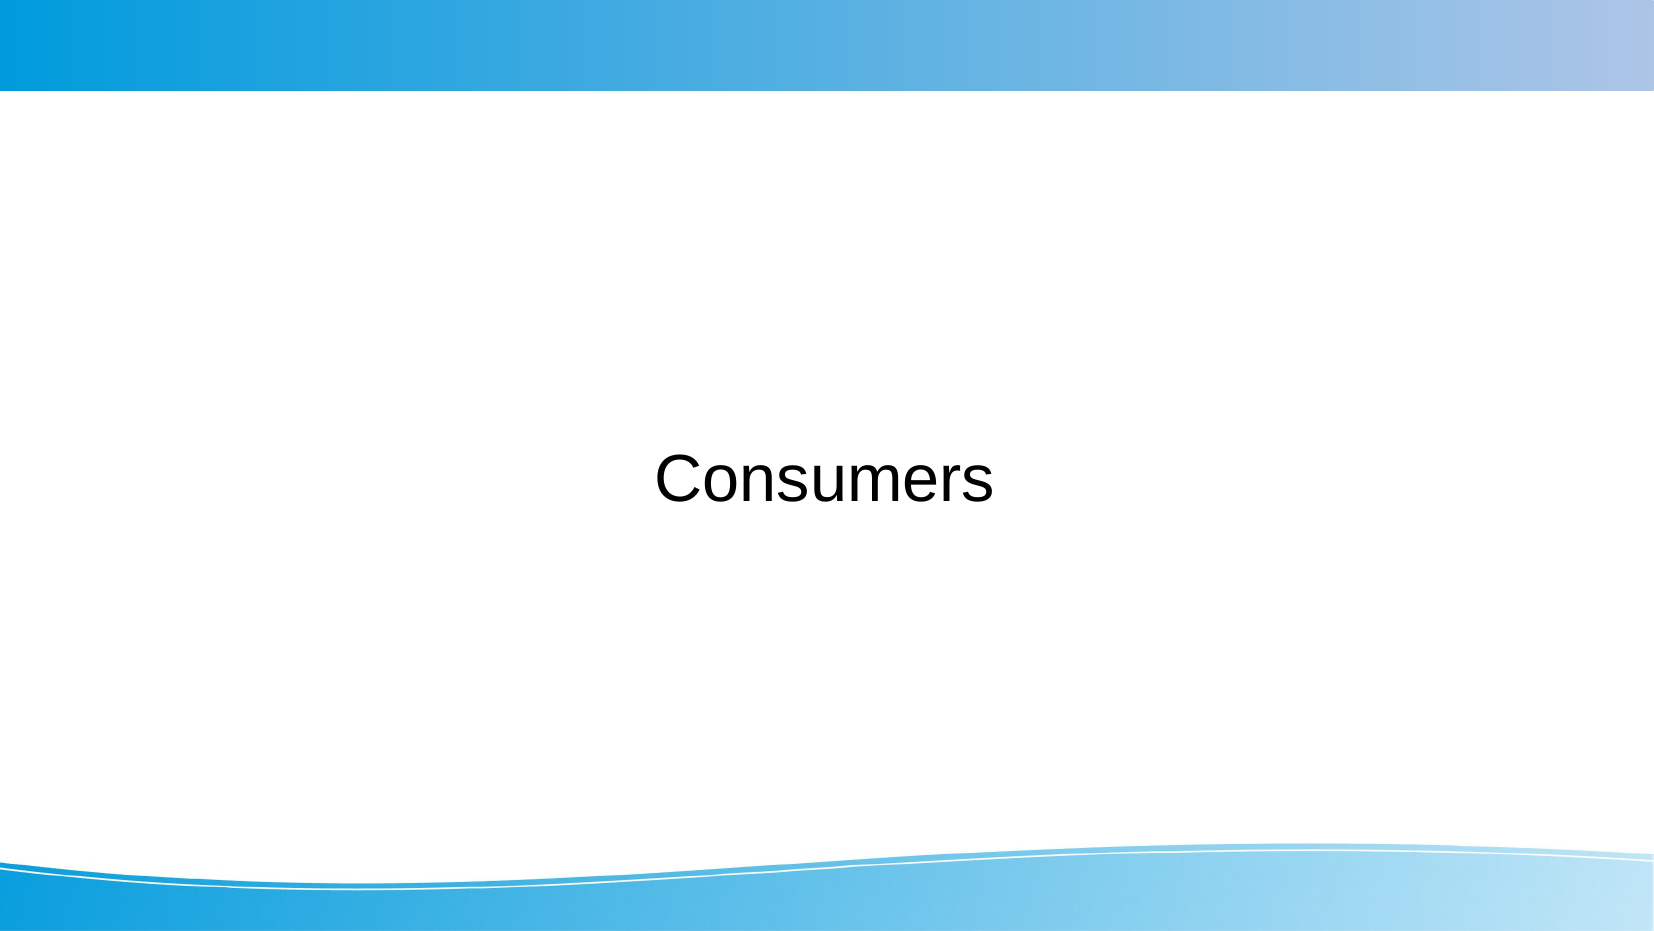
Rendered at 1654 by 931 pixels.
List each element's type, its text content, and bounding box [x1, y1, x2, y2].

picture [0, 843, 1654, 931]
subtitle Consumers [60, 123, 1591, 833]
